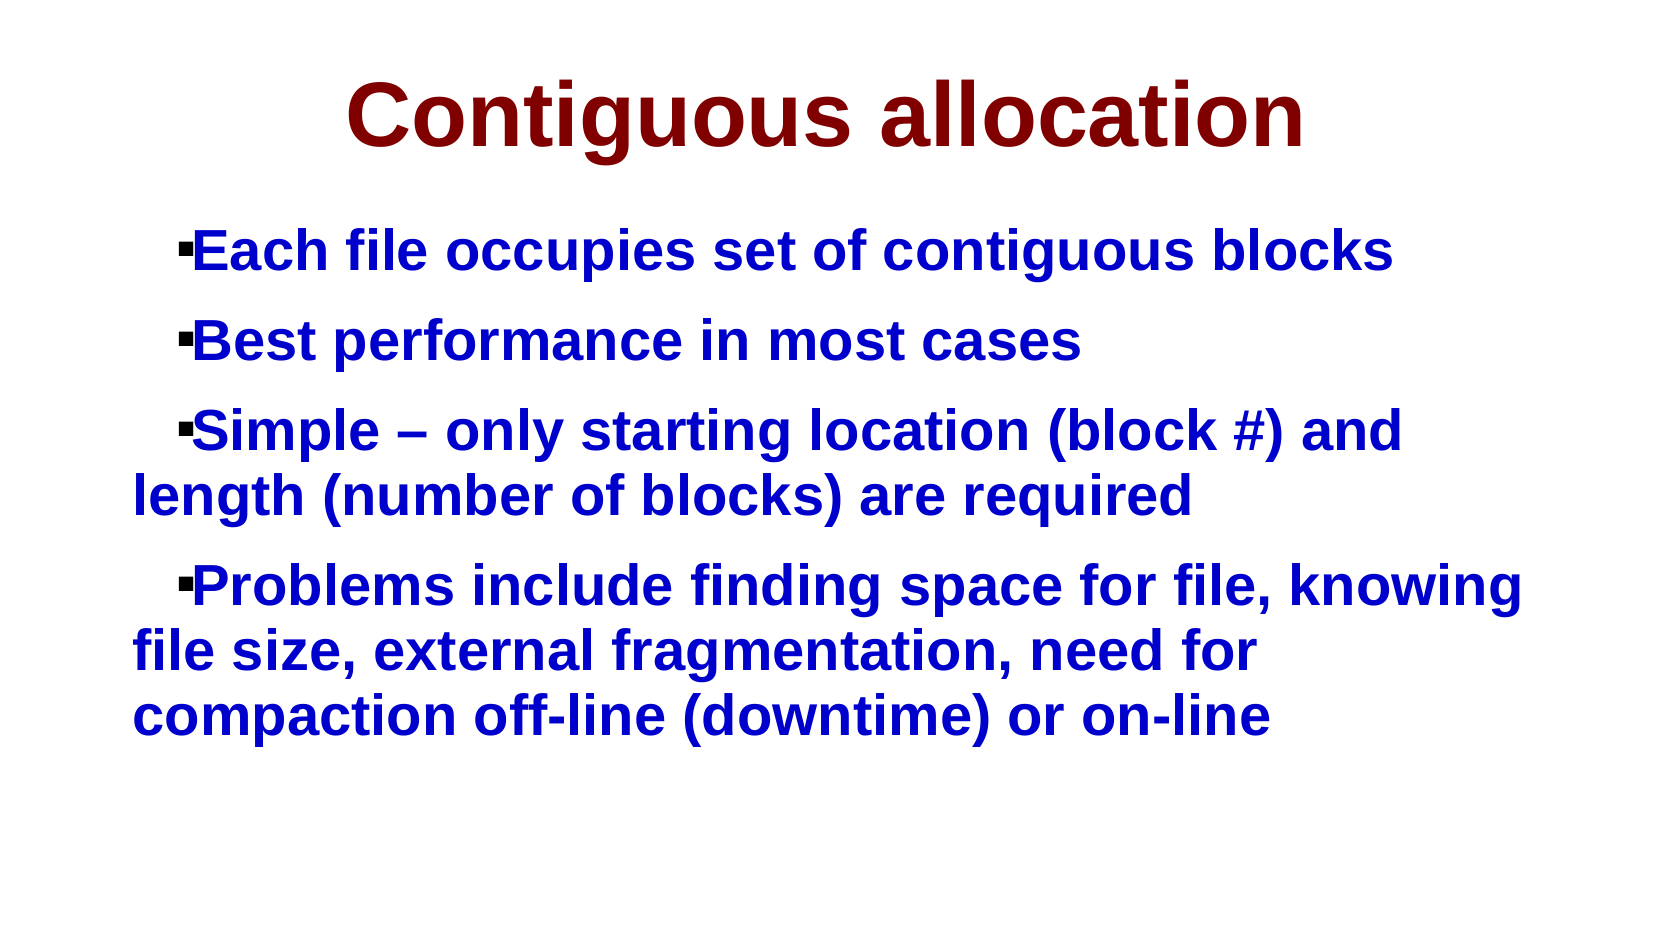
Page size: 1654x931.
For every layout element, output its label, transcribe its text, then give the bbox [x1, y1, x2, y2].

list Each file occupies set of contiguous blocks Best performance in most cases Simple – only starting location (block #) and length (number of blocks) are required Problems include finding space for file, knowing file size, external fragmentation, need for compaction off-line (downtime) or on-line [82, 217, 1571, 757]
title Contiguous allocation [82, 37, 1571, 193]
